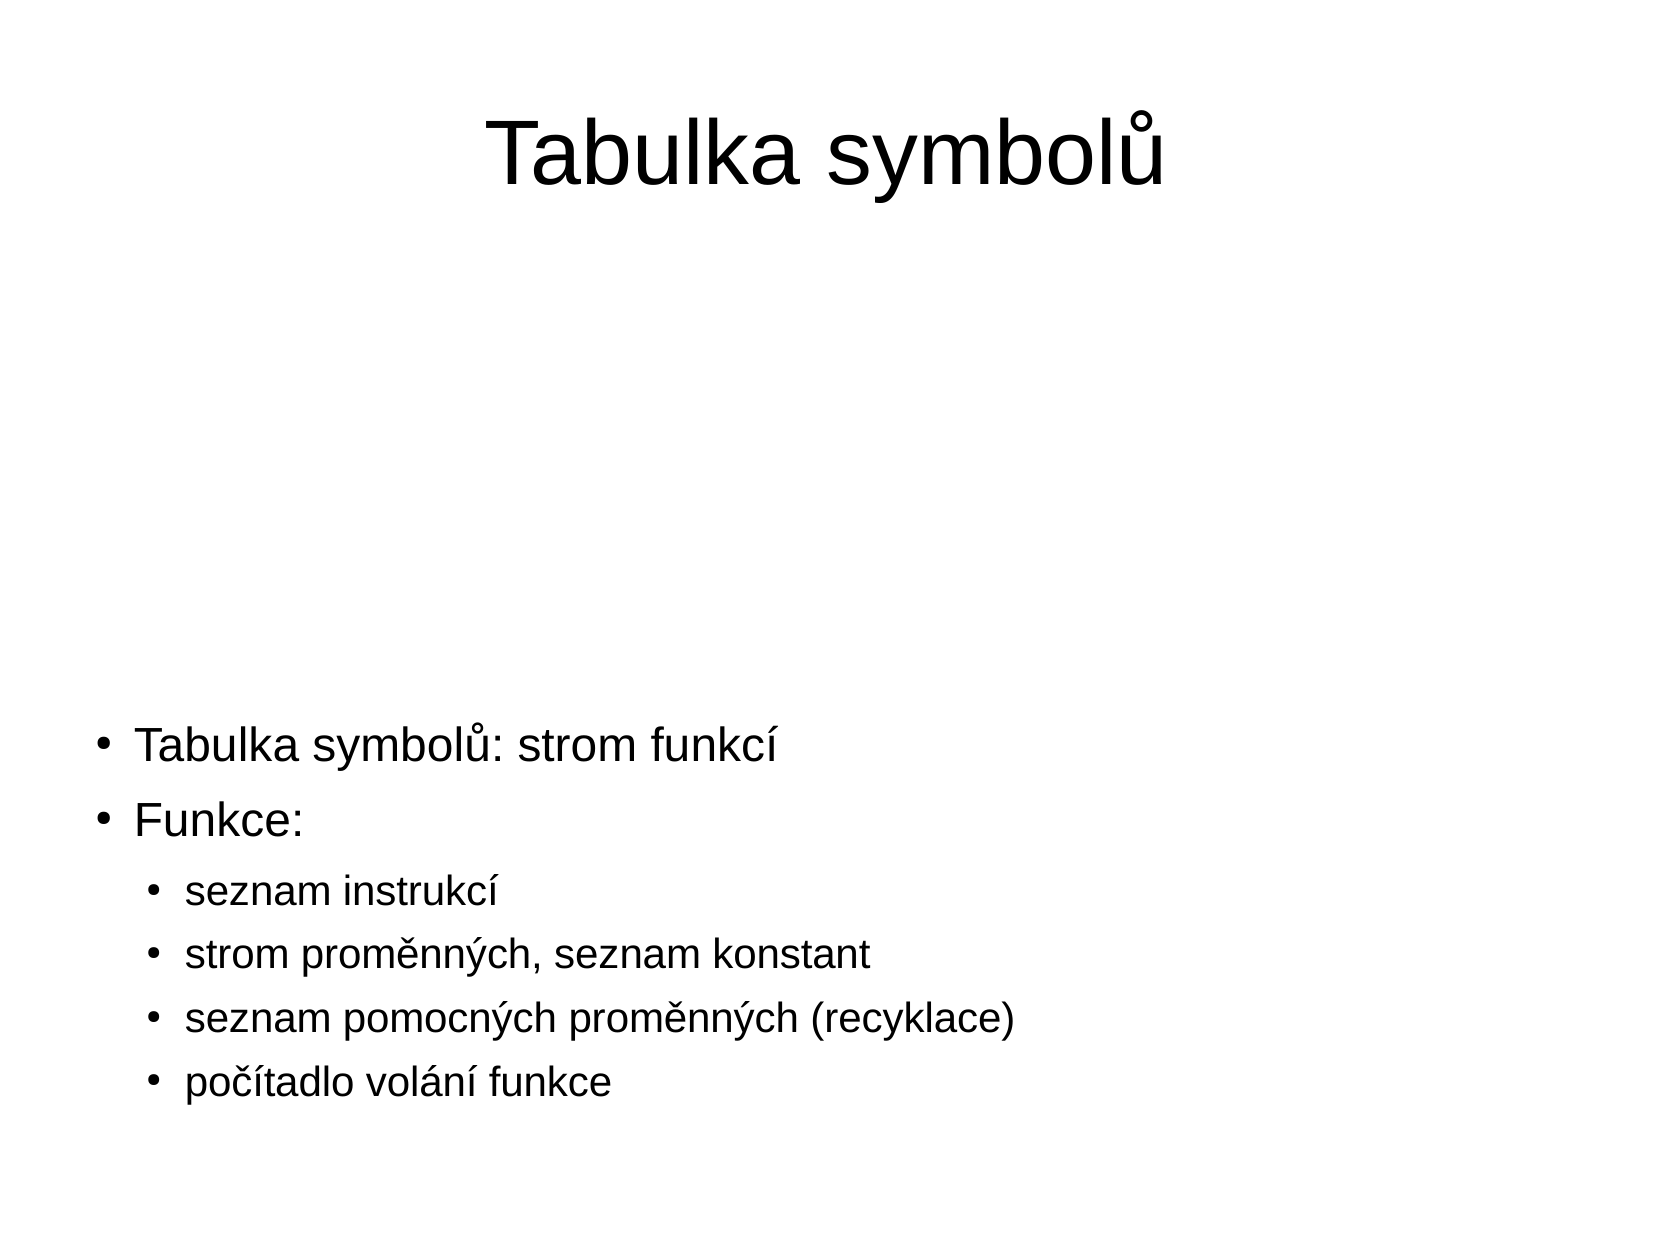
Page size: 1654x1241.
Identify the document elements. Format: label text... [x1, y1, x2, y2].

title Tabulka symbolů [82, 49, 1571, 257]
list Tabulka symbolů: strom funkcí Funkce: seznam instrukcí strom proměnných, seznam konstant seznam pomocných proměnných (recyklace) počítadlo volání funkce [82, 717, 1571, 1109]
